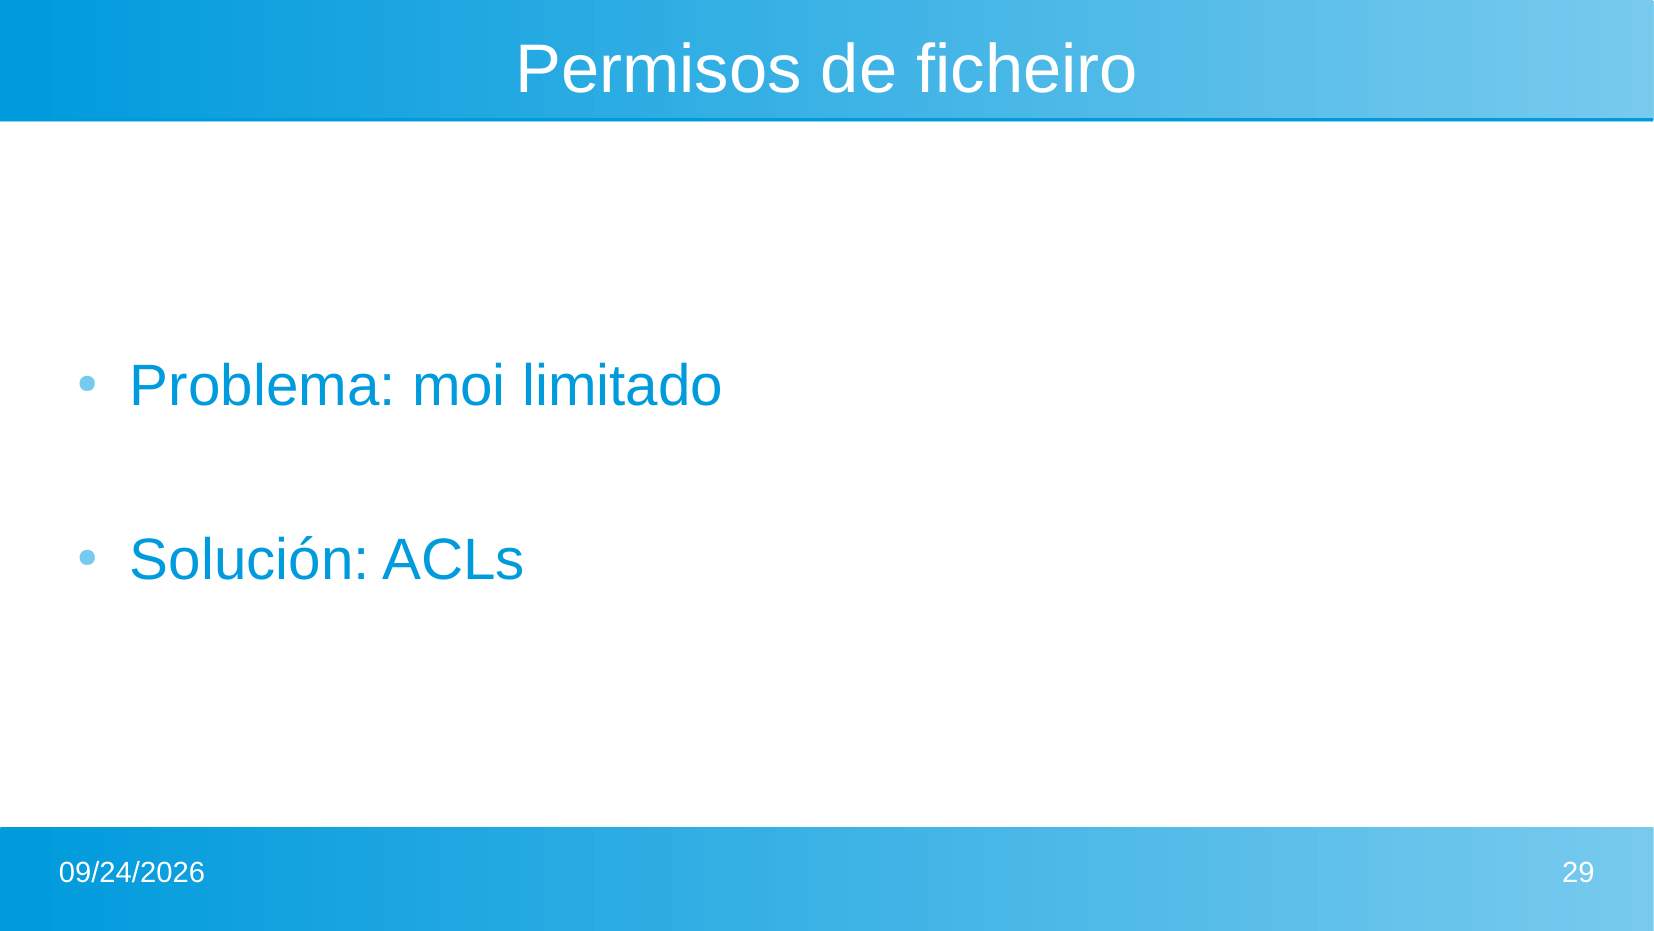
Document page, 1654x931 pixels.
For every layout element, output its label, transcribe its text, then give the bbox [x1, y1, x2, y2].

title Permisos de ficheiro [59, 29, 1595, 108]
list Problema: moi limitado Solución: ACLs [59, 177, 1595, 768]
